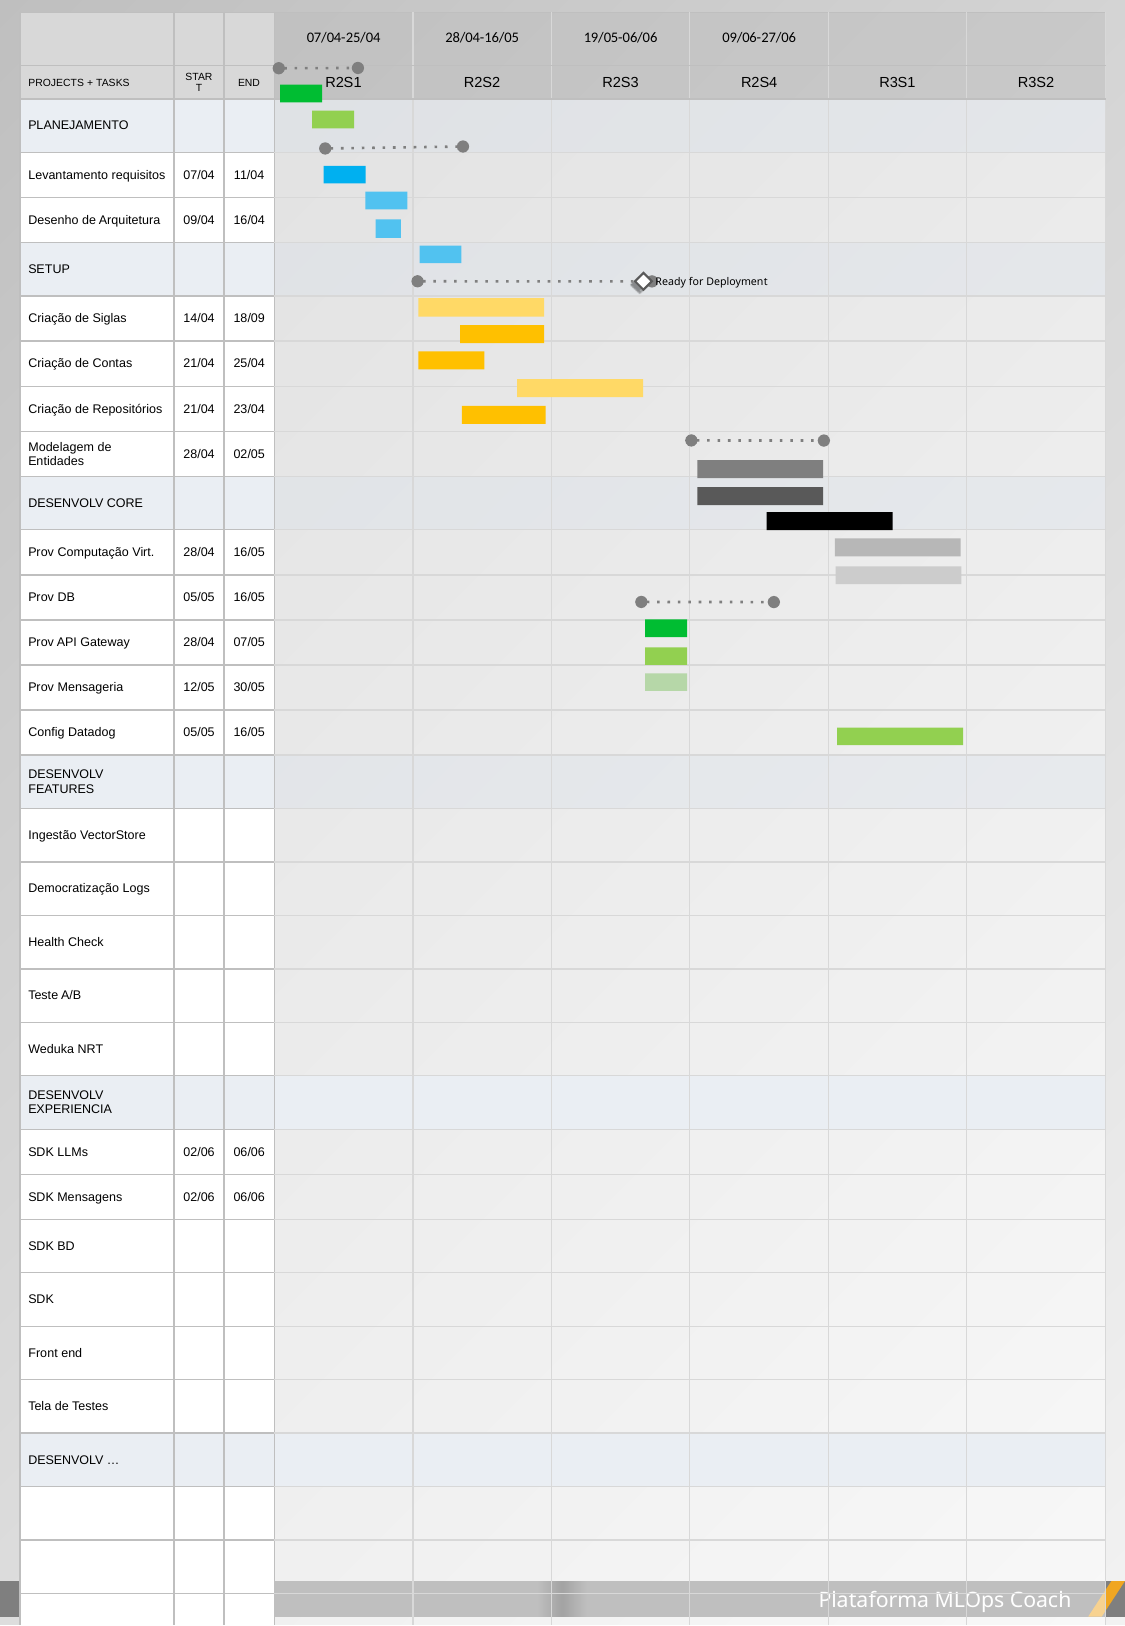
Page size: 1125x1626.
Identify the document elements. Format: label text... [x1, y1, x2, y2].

table_cell [21, 1594, 173, 1625]
table_cell [275, 756, 412, 808]
table_cell [967, 970, 1105, 1022]
table_cell [829, 432, 966, 476]
table_cell [552, 1594, 689, 1625]
table_cell 02/05 [225, 432, 274, 476]
table_cell [21, 1487, 173, 1539]
table_cell [175, 1541, 223, 1593]
table_cell [967, 1220, 1105, 1272]
table_cell [414, 711, 551, 754]
table_cell [967, 100, 1105, 152]
table_cell [225, 916, 274, 968]
table_cell [225, 1023, 274, 1075]
table_cell [275, 1076, 412, 1129]
table_cell SETUP [21, 243, 173, 295]
text_box [0, 1581, 19, 1617]
table_cell [275, 863, 412, 915]
text_box [645, 647, 688, 665]
table_cell 23/04 [225, 387, 274, 431]
table_cell [690, 1380, 828, 1432]
table_cell [225, 1076, 274, 1129]
table_cell [414, 477, 551, 529]
table_cell [275, 1487, 412, 1539]
table_cell 02/06 [175, 1130, 223, 1174]
table_header [967, 13, 1105, 65]
table_cell [275, 530, 412, 574]
table_cell [967, 387, 1105, 431]
table_cell 28/04 [175, 621, 223, 664]
table_cell [829, 1380, 966, 1432]
table_cell [552, 576, 689, 619]
table_cell 25/04 [225, 342, 274, 386]
table_cell [225, 1380, 274, 1432]
table_cell [275, 621, 412, 664]
table_cell [275, 297, 412, 340]
text_box [645, 619, 688, 638]
table_cell [967, 477, 1105, 529]
table_cell [225, 1487, 274, 1539]
table_cell [414, 1327, 551, 1379]
table_cell [967, 1175, 1105, 1219]
table_cell [690, 297, 828, 340]
table_cell [967, 756, 1105, 808]
table_cell [552, 153, 689, 197]
table_cell [225, 477, 274, 529]
table_cell [829, 1327, 966, 1379]
table_cell END [225, 66, 274, 98]
table_cell [414, 666, 551, 709]
table_cell [275, 916, 412, 968]
table_cell [690, 916, 828, 968]
table_cell [552, 198, 689, 242]
text_box [323, 165, 366, 184]
table_cell [829, 756, 966, 808]
table_cell [414, 243, 551, 295]
table_cell [552, 243, 689, 295]
table_cell Prov API Gateway [21, 621, 173, 664]
table_cell [690, 1487, 828, 1539]
table_cell [275, 1220, 412, 1272]
table_cell [552, 621, 689, 664]
table_cell DESENVOLV … [21, 1434, 173, 1486]
table_cell [275, 198, 412, 242]
table_cell [552, 1380, 689, 1432]
table_cell R2S2 [414, 66, 551, 98]
table_cell [829, 1130, 966, 1174]
table_cell [175, 970, 223, 1022]
table_cell [829, 1594, 966, 1625]
table_cell [225, 756, 274, 808]
table_cell [690, 477, 828, 529]
table_cell [414, 1594, 551, 1625]
table_cell [967, 1273, 1105, 1326]
table_cell [552, 100, 689, 152]
table_cell [967, 863, 1105, 915]
table_header 07/04-25/04 [275, 13, 412, 65]
table_cell 09/04 [175, 198, 223, 242]
table_cell [414, 1273, 551, 1326]
table_cell [275, 432, 412, 476]
table_cell [175, 1023, 223, 1075]
table_cell [225, 1273, 274, 1326]
table_cell R3S1 [829, 66, 966, 98]
table_cell [690, 1541, 828, 1593]
table_cell 07/05 [225, 621, 274, 664]
text_box [460, 325, 545, 344]
table_cell [690, 576, 828, 619]
table_cell [275, 711, 412, 754]
table_cell [690, 1594, 828, 1625]
table_cell [552, 711, 689, 754]
table_header [175, 13, 223, 65]
table_cell 06/06 [225, 1130, 274, 1174]
table_cell [414, 809, 551, 861]
table_cell 06/06 [225, 1175, 274, 1219]
text_box [645, 673, 688, 691]
table_cell PROJECTS + TASKS [21, 66, 173, 98]
table_cell [967, 243, 1105, 295]
table_cell [225, 1541, 274, 1593]
table_cell 16/05 [225, 530, 274, 574]
table_cell 21/04 [175, 387, 223, 431]
table_cell Democratização Logs [21, 863, 173, 915]
table_cell [275, 1380, 412, 1432]
table_cell [552, 1076, 689, 1129]
table_cell [275, 1273, 412, 1326]
table_cell [829, 342, 966, 386]
table_cell [829, 100, 966, 152]
table_cell [967, 297, 1105, 340]
table_cell [225, 863, 274, 915]
table_cell 28/04 [175, 530, 223, 574]
text_box [461, 405, 546, 424]
table_cell Teste A/B [21, 970, 173, 1022]
table_cell [690, 809, 828, 861]
table_cell [690, 863, 828, 915]
table_cell [414, 1541, 551, 1593]
table_cell SDK [21, 1273, 173, 1326]
table_cell [690, 530, 828, 574]
text_box [835, 566, 962, 585]
table_cell [552, 1541, 689, 1593]
table_cell [967, 432, 1105, 476]
table_cell DESENVOLV EXPERIENCIA [21, 1076, 173, 1129]
table_cell Modelagem de Entidades [21, 432, 173, 476]
table_cell [414, 916, 551, 968]
table_cell [829, 576, 966, 619]
table_cell [829, 1273, 966, 1326]
table_cell [552, 809, 689, 861]
table_cell [690, 243, 828, 295]
table_cell [225, 243, 274, 295]
table_cell [690, 1273, 828, 1326]
table_cell [275, 1130, 412, 1174]
table_cell [175, 1273, 223, 1326]
table_cell [967, 1023, 1105, 1075]
table_cell [690, 342, 828, 386]
table_cell [829, 711, 966, 754]
table_cell [552, 1434, 689, 1486]
table_cell DESENVOLV CORE [21, 477, 173, 529]
table_cell Criação de Repositórios [21, 387, 173, 431]
table_cell Front end [21, 1327, 173, 1379]
table_cell [967, 342, 1105, 386]
table_cell [552, 756, 689, 808]
table_cell [829, 1175, 966, 1219]
table_cell [175, 1327, 223, 1379]
table_cell [829, 477, 966, 529]
table_cell [175, 809, 223, 861]
table_cell Levantamento requisitos [21, 153, 173, 197]
table_cell [829, 198, 966, 242]
table_cell [552, 297, 689, 340]
table_cell [829, 297, 966, 340]
table_cell [829, 387, 966, 431]
table_cell [414, 1220, 551, 1272]
table_cell [690, 1220, 828, 1272]
table_cell SDK BD [21, 1220, 173, 1272]
table_cell [967, 1487, 1105, 1539]
table_cell [967, 1541, 1105, 1593]
text_box [419, 245, 462, 264]
table_cell [175, 1076, 223, 1129]
table_cell 07/04 [175, 153, 223, 197]
text_box [418, 298, 545, 317]
text_box [766, 512, 893, 531]
table_cell [225, 1434, 274, 1486]
table_cell [225, 1220, 274, 1272]
table_cell [829, 153, 966, 197]
table_cell [414, 1487, 551, 1539]
table_cell [552, 1130, 689, 1174]
table_cell [967, 153, 1105, 197]
table_cell [225, 809, 274, 861]
table_cell [275, 1594, 412, 1625]
table_cell R2S1 [275, 66, 412, 98]
table_cell [690, 198, 828, 242]
table_cell 21/04 [175, 342, 223, 386]
table_cell Criação de Contas [21, 342, 173, 386]
table_cell 16/04 [225, 198, 274, 242]
table_cell [275, 153, 412, 197]
text_box [418, 351, 485, 370]
table_cell Criação de Siglas [21, 297, 173, 340]
table_header 28/04-16/05 [414, 13, 551, 65]
table_cell [552, 530, 689, 574]
table_cell 16/05 [225, 711, 274, 754]
table_cell [967, 711, 1105, 754]
table_cell [552, 1273, 689, 1326]
table_cell [225, 1327, 274, 1379]
table_cell [414, 342, 551, 386]
table_cell [414, 863, 551, 915]
table_cell [275, 342, 412, 386]
text_box [280, 84, 323, 103]
table_cell [829, 530, 966, 574]
table_cell [552, 1175, 689, 1219]
table_header 09/06-27/06 [690, 13, 828, 65]
table_cell [414, 100, 551, 152]
table_header 19/05-06/06 [552, 13, 689, 65]
table_cell [552, 432, 689, 476]
table_cell [275, 970, 412, 1022]
table_cell [967, 1327, 1105, 1379]
table_cell [414, 297, 551, 340]
table_header [21, 13, 173, 65]
table_cell [829, 1023, 966, 1075]
table_cell [690, 1175, 828, 1219]
table_cell [414, 198, 551, 242]
table_cell [275, 477, 412, 529]
table_cell 18/09 [225, 297, 274, 340]
table_cell [175, 1594, 223, 1625]
table_cell SDK LLMs [21, 1130, 173, 1174]
table_cell [414, 1130, 551, 1174]
table_cell [414, 1076, 551, 1129]
table_cell [225, 970, 274, 1022]
table_cell R3S2 [967, 66, 1105, 98]
table_cell [552, 477, 689, 529]
table_cell [967, 1076, 1105, 1129]
table_cell Desenho de Arquitetura [21, 198, 173, 242]
text_box Ready for Deployment [640, 268, 827, 294]
table_cell 16/05 [225, 576, 274, 619]
table_cell [275, 1434, 412, 1486]
table_cell [175, 916, 223, 968]
table_cell [552, 970, 689, 1022]
table_cell [690, 1076, 828, 1129]
table_cell [175, 863, 223, 915]
table_cell [175, 1380, 223, 1432]
table_cell [967, 576, 1105, 619]
text_box [517, 379, 644, 398]
table_cell [552, 342, 689, 386]
table_cell 14/04 [175, 297, 223, 340]
table_cell [967, 916, 1105, 968]
table_cell [275, 576, 412, 619]
table_cell [552, 387, 689, 431]
table_cell Health Check [21, 916, 173, 968]
table_cell [414, 1380, 551, 1432]
table_cell [690, 100, 828, 152]
table_cell [829, 243, 966, 295]
table_cell [175, 100, 223, 152]
table_header [225, 13, 274, 65]
table_header [829, 13, 966, 65]
table_cell DESENVOLV FEATURES [21, 756, 173, 808]
table_cell [414, 756, 551, 808]
table_cell [690, 756, 828, 808]
table_cell [552, 916, 689, 968]
table_cell [414, 1175, 551, 1219]
table_cell [690, 711, 828, 754]
table_cell [414, 970, 551, 1022]
table_cell [967, 530, 1105, 574]
table_cell [275, 1541, 412, 1593]
table_cell [414, 621, 551, 664]
table_cell [414, 530, 551, 574]
text_box [365, 191, 408, 210]
table_cell [690, 153, 828, 197]
table_cell [225, 1594, 274, 1625]
table_cell [690, 387, 828, 431]
table_cell Config Datadog [21, 711, 173, 754]
table_cell [225, 100, 274, 152]
table_cell [690, 1130, 828, 1174]
table_cell Ingestão VectorStore [21, 809, 173, 861]
table_cell [829, 1487, 966, 1539]
table_cell [829, 621, 966, 664]
table_cell START [175, 66, 223, 98]
table_cell [275, 1023, 412, 1075]
table_cell [690, 970, 828, 1022]
table_cell [829, 666, 966, 709]
table_cell [552, 1327, 689, 1379]
table_cell [967, 1594, 1105, 1625]
table_cell 30/05 [225, 666, 274, 709]
text_box [312, 110, 355, 129]
table_cell [552, 1487, 689, 1539]
table_cell 02/06 [175, 1175, 223, 1219]
table_cell [690, 1434, 828, 1486]
table_cell [414, 576, 551, 619]
table_cell [275, 243, 412, 295]
table_cell R2S4 [690, 66, 828, 98]
table_cell [552, 863, 689, 915]
table_cell [275, 809, 412, 861]
table_cell 11/04 [225, 153, 274, 197]
table_cell [275, 387, 412, 431]
table_cell Prov DB [21, 576, 173, 619]
table_cell [275, 1175, 412, 1219]
table_cell [414, 153, 551, 197]
table_cell Prov Computação Virt. [21, 530, 173, 574]
table_cell [829, 863, 966, 915]
table_cell Tela de Testes [21, 1380, 173, 1432]
table_cell [967, 809, 1105, 861]
table_cell [690, 666, 828, 709]
table_cell [829, 916, 966, 968]
table_cell [552, 1220, 689, 1272]
text_box [635, 276, 640, 287]
table_cell [967, 198, 1105, 242]
table_cell [829, 1220, 966, 1272]
table_cell [275, 1327, 412, 1379]
table_cell [175, 1487, 223, 1539]
table_cell [175, 477, 223, 529]
table_cell [967, 1380, 1105, 1432]
table_cell [275, 100, 412, 152]
table_cell [967, 666, 1105, 709]
table_cell [552, 666, 689, 709]
table_cell [414, 387, 551, 431]
table_cell PLANEJAMENTO [21, 100, 173, 152]
text_box [837, 727, 964, 746]
table_cell R2S3 [552, 66, 689, 98]
text_box [375, 219, 401, 238]
table_cell [829, 1434, 966, 1486]
table_cell [829, 970, 966, 1022]
table_cell [967, 621, 1105, 664]
table_cell [414, 1023, 551, 1075]
table_cell Weduka NRT [21, 1023, 173, 1075]
table_cell [829, 1541, 966, 1593]
table_cell [690, 432, 828, 476]
table_cell [829, 1076, 966, 1129]
table_cell Prov Mensageria [21, 666, 173, 709]
table_cell 05/05 [175, 576, 223, 619]
text_box [834, 538, 961, 557]
table_cell [21, 1541, 173, 1593]
table_cell [829, 809, 966, 861]
table_cell 12/05 [175, 666, 223, 709]
table_cell [967, 1434, 1105, 1486]
table_cell [690, 1023, 828, 1075]
table_cell [414, 1434, 551, 1486]
text_box [697, 460, 824, 479]
text_box [697, 487, 824, 506]
table_cell 28/04 [175, 432, 223, 476]
table_cell [175, 1220, 223, 1272]
table_cell [690, 621, 828, 664]
table_cell [690, 1327, 828, 1379]
table_cell [552, 1023, 689, 1075]
table_cell SDK Mensagens [21, 1175, 173, 1219]
table_cell [175, 1434, 223, 1486]
table_cell [175, 243, 223, 295]
table_cell [967, 1130, 1105, 1174]
text_box [1106, 1581, 1125, 1617]
table_cell [275, 666, 412, 709]
table_cell 05/05 [175, 711, 223, 754]
table_cell [414, 432, 551, 476]
table_cell [175, 756, 223, 808]
